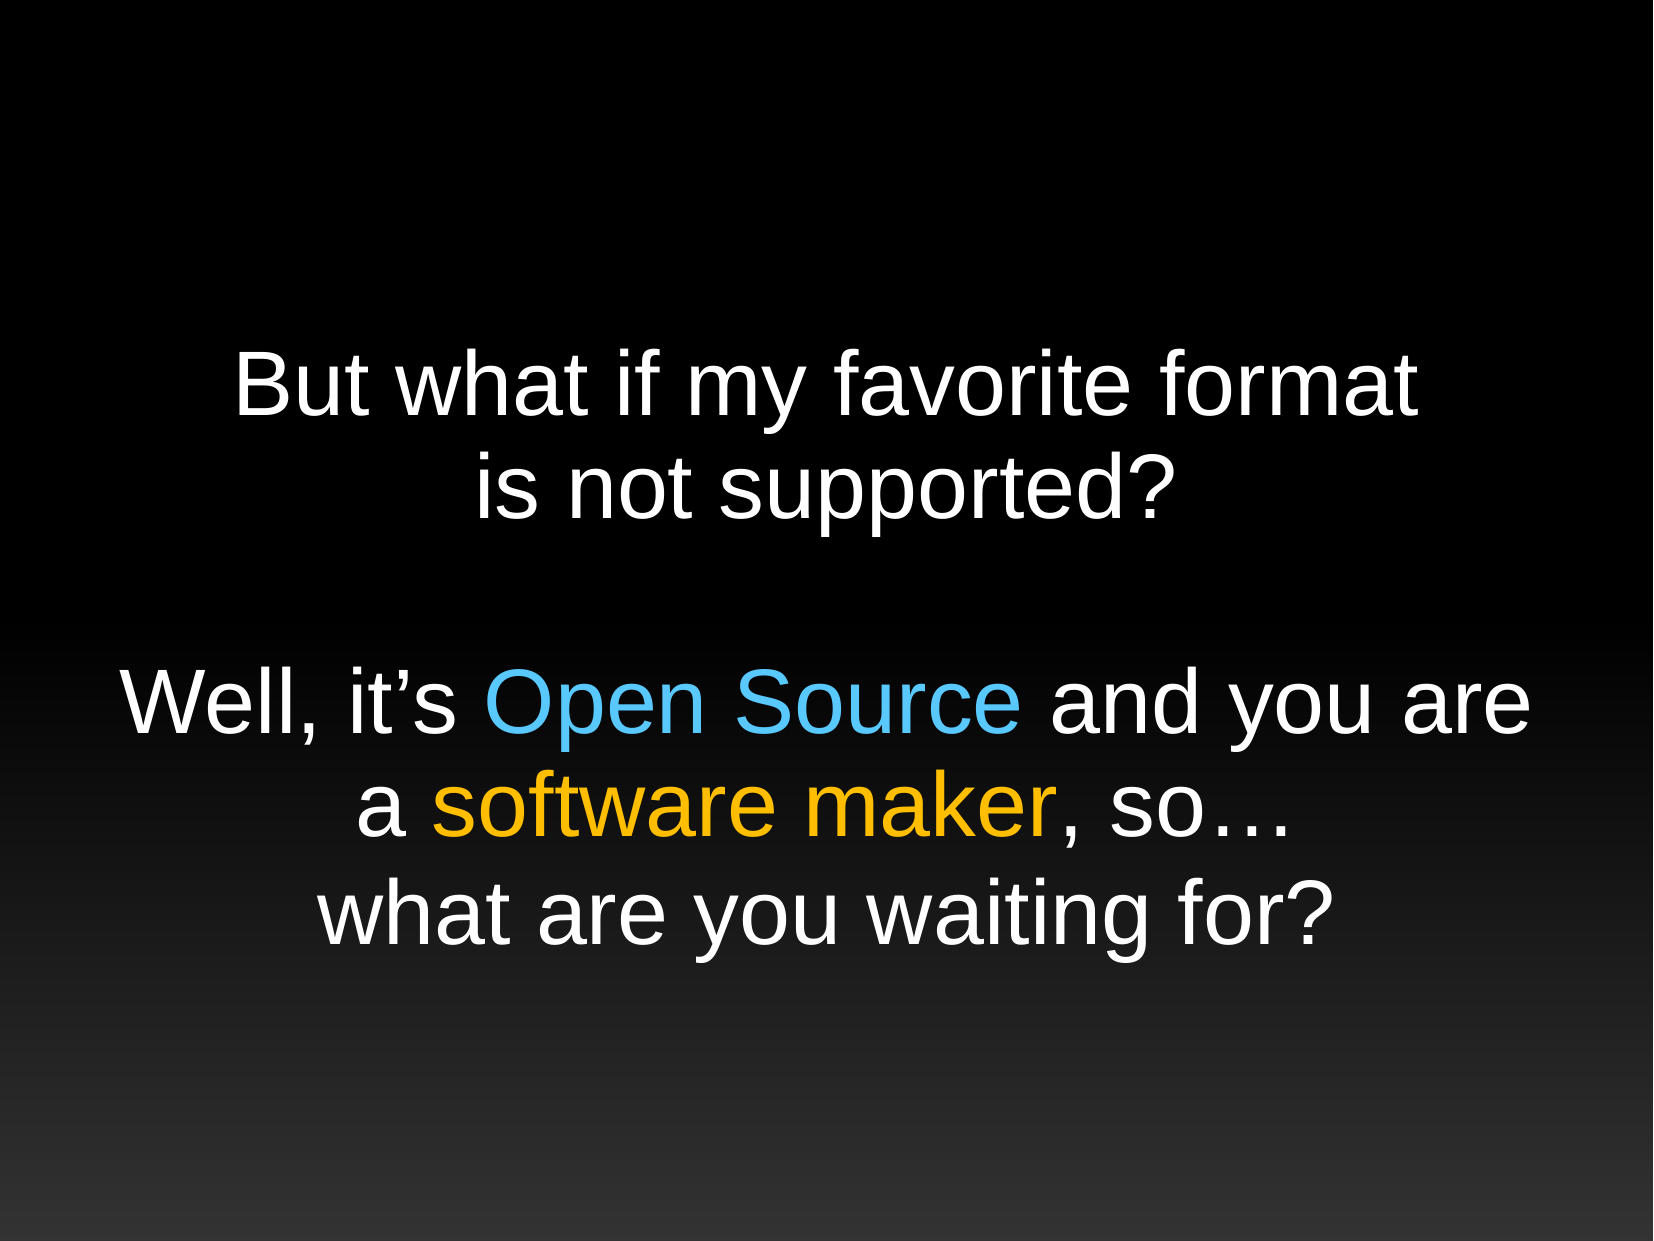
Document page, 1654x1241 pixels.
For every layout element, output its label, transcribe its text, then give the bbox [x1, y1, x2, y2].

title But what if my favorite format is not supported? [82, 331, 1571, 539]
title Well, it’s Open Source and you are a software maker, so… [83, 649, 1571, 856]
title what are you waiting for? [83, 856, 1571, 969]
